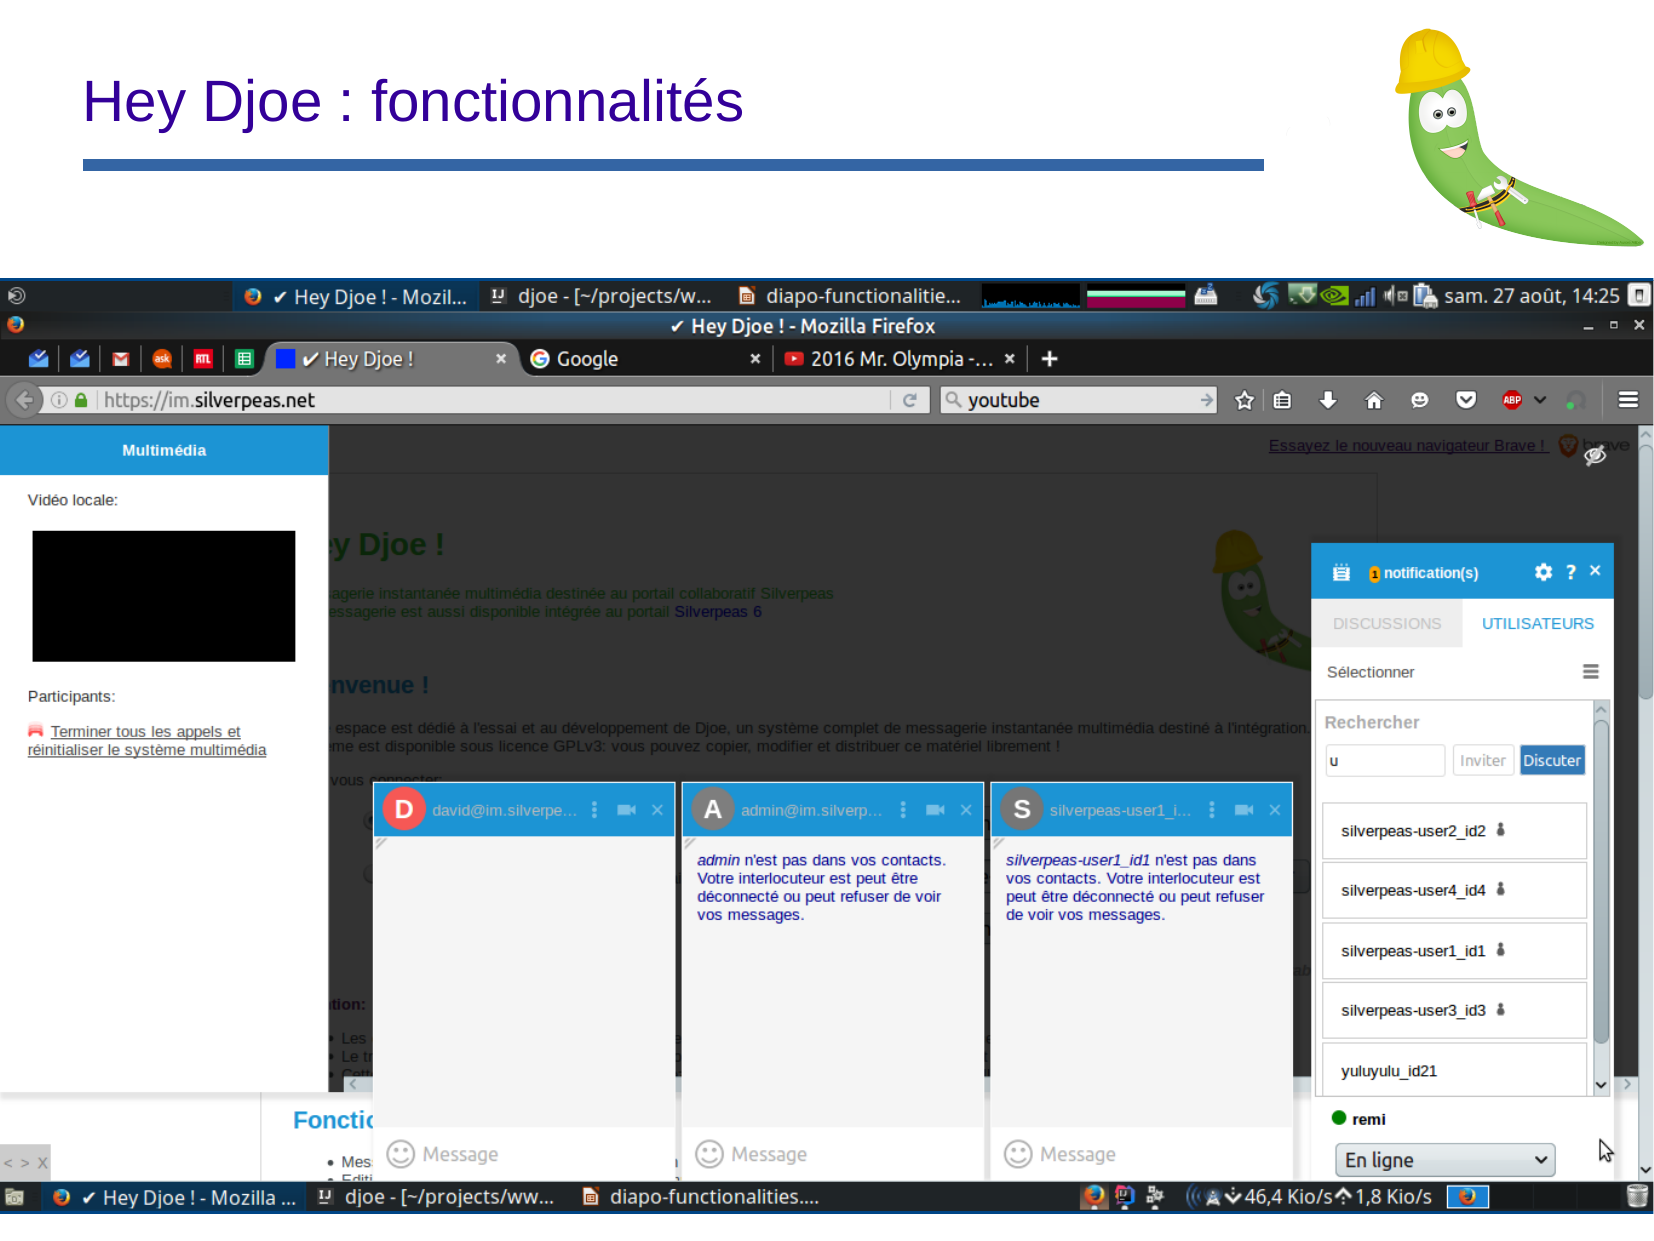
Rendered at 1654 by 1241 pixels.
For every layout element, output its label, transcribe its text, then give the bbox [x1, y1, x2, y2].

title Hey Djoe : fonctionnalités [82, 49, 1264, 154]
picture [0, 281, 1654, 1211]
picture [1286, 23, 1647, 248]
